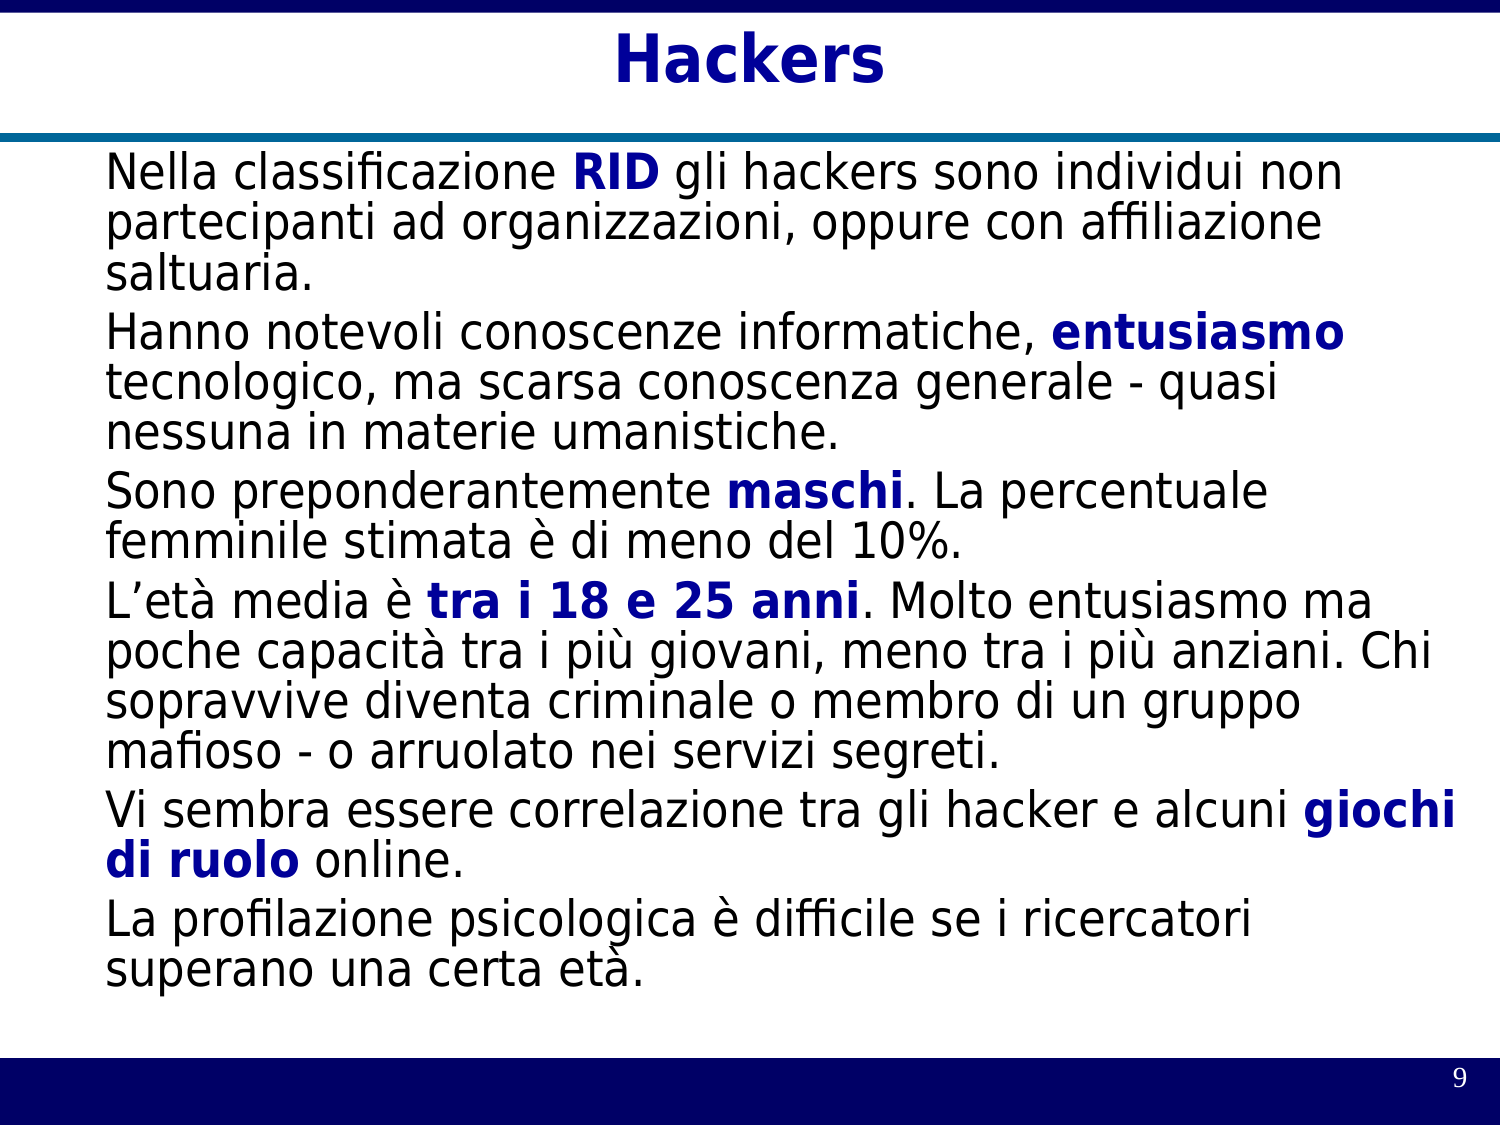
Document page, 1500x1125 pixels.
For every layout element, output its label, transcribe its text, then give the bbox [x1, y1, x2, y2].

title Hackers [30, 0, 1471, 126]
list Nella classificazione RID gli hackers sono individui non partecipanti ad organizzazioni, oppure con affiliazione saltuaria. Hanno notevoli conoscenze informatiche, entusiasmo tecnologico, ma scarsa conoscenza generale - quasi nessuna in materie umanistiche. Sono preponderantemente maschi. La percentuale femminile stimata è di meno del 10%. L’età media è tra i 18 e 25 anni. Molto entusiasmo ma poche capacità tra i più giovani, meno tra i più anziani. Chi sopravvive diventa criminale o membro di un gruppo mafioso - o arruolato nei servizi segreti. Vi sembra essere correlazione tra gli hacker e alcuni giochi di ruolo online. La profilazione psicologica è difficile se i ricercatori superano una certa età. [30, 149, 1471, 1021]
